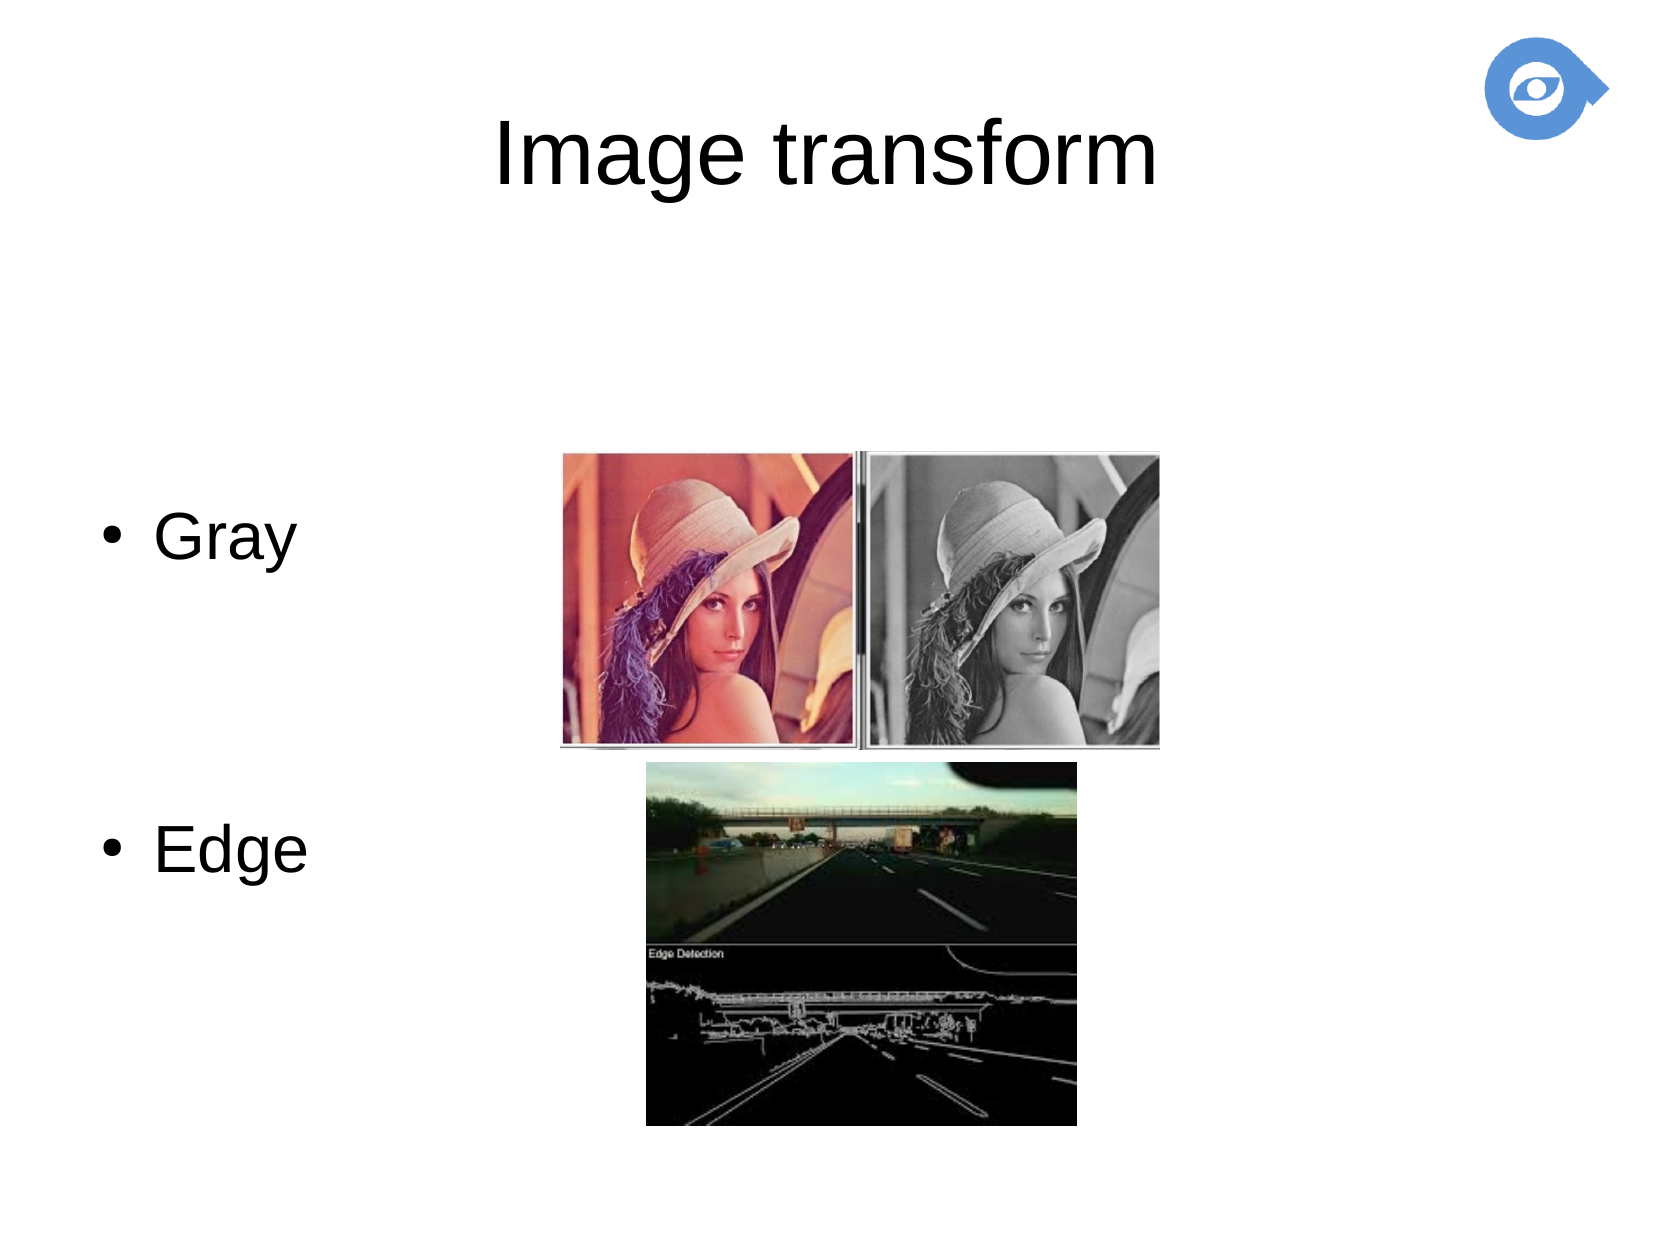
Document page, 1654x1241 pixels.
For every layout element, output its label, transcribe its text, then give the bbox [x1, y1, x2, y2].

list Gray Edge [82, 290, 1571, 1141]
picture [1450, 10, 1636, 166]
picture [646, 762, 1077, 1126]
picture [560, 451, 1160, 750]
title Image transform [82, 49, 1571, 257]
